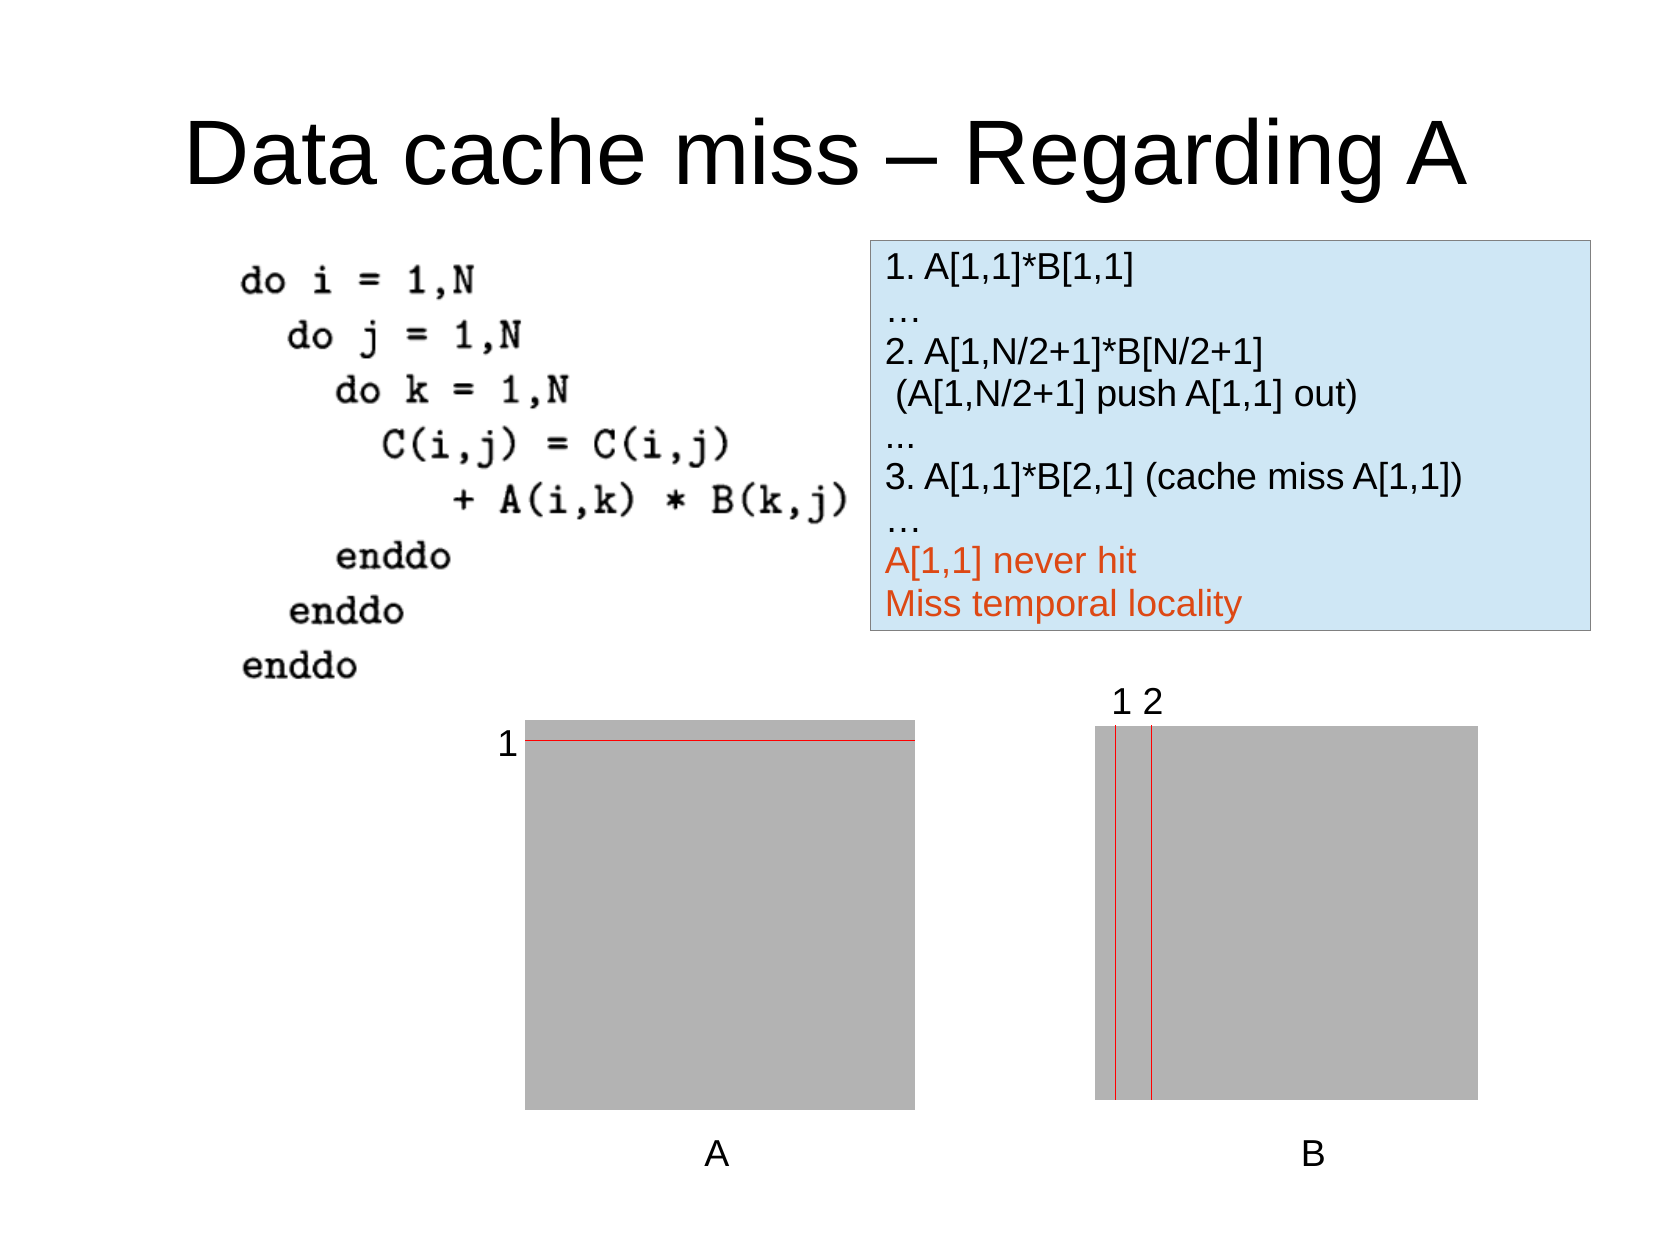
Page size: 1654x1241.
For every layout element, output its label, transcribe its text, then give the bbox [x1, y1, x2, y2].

table_header [525, 741, 915, 1110]
title Data cache miss – Regarding A [82, 49, 1571, 257]
table_header [1152, 726, 1478, 1100]
table_header [525, 720, 915, 740]
text_box A [689, 1125, 765, 1182]
table_header [1095, 726, 1115, 1100]
picture [230, 257, 856, 691]
text_box 1. A[1,1]*B[1,1] … 2. A[1,N/2+1]*B[N/2+1] (A[1,N/2+1] push A[1,1] out) ... 3. A[1,1]*B[2,1] (cache miss A[1,1]) … A[1,1] never hit Miss temporal locality [870, 240, 1591, 631]
text_box B [1285, 1125, 1361, 1182]
text_box 1 2 [1096, 673, 1226, 734]
text_box 1 [482, 715, 513, 776]
table_header [1116, 734, 1151, 1100]
